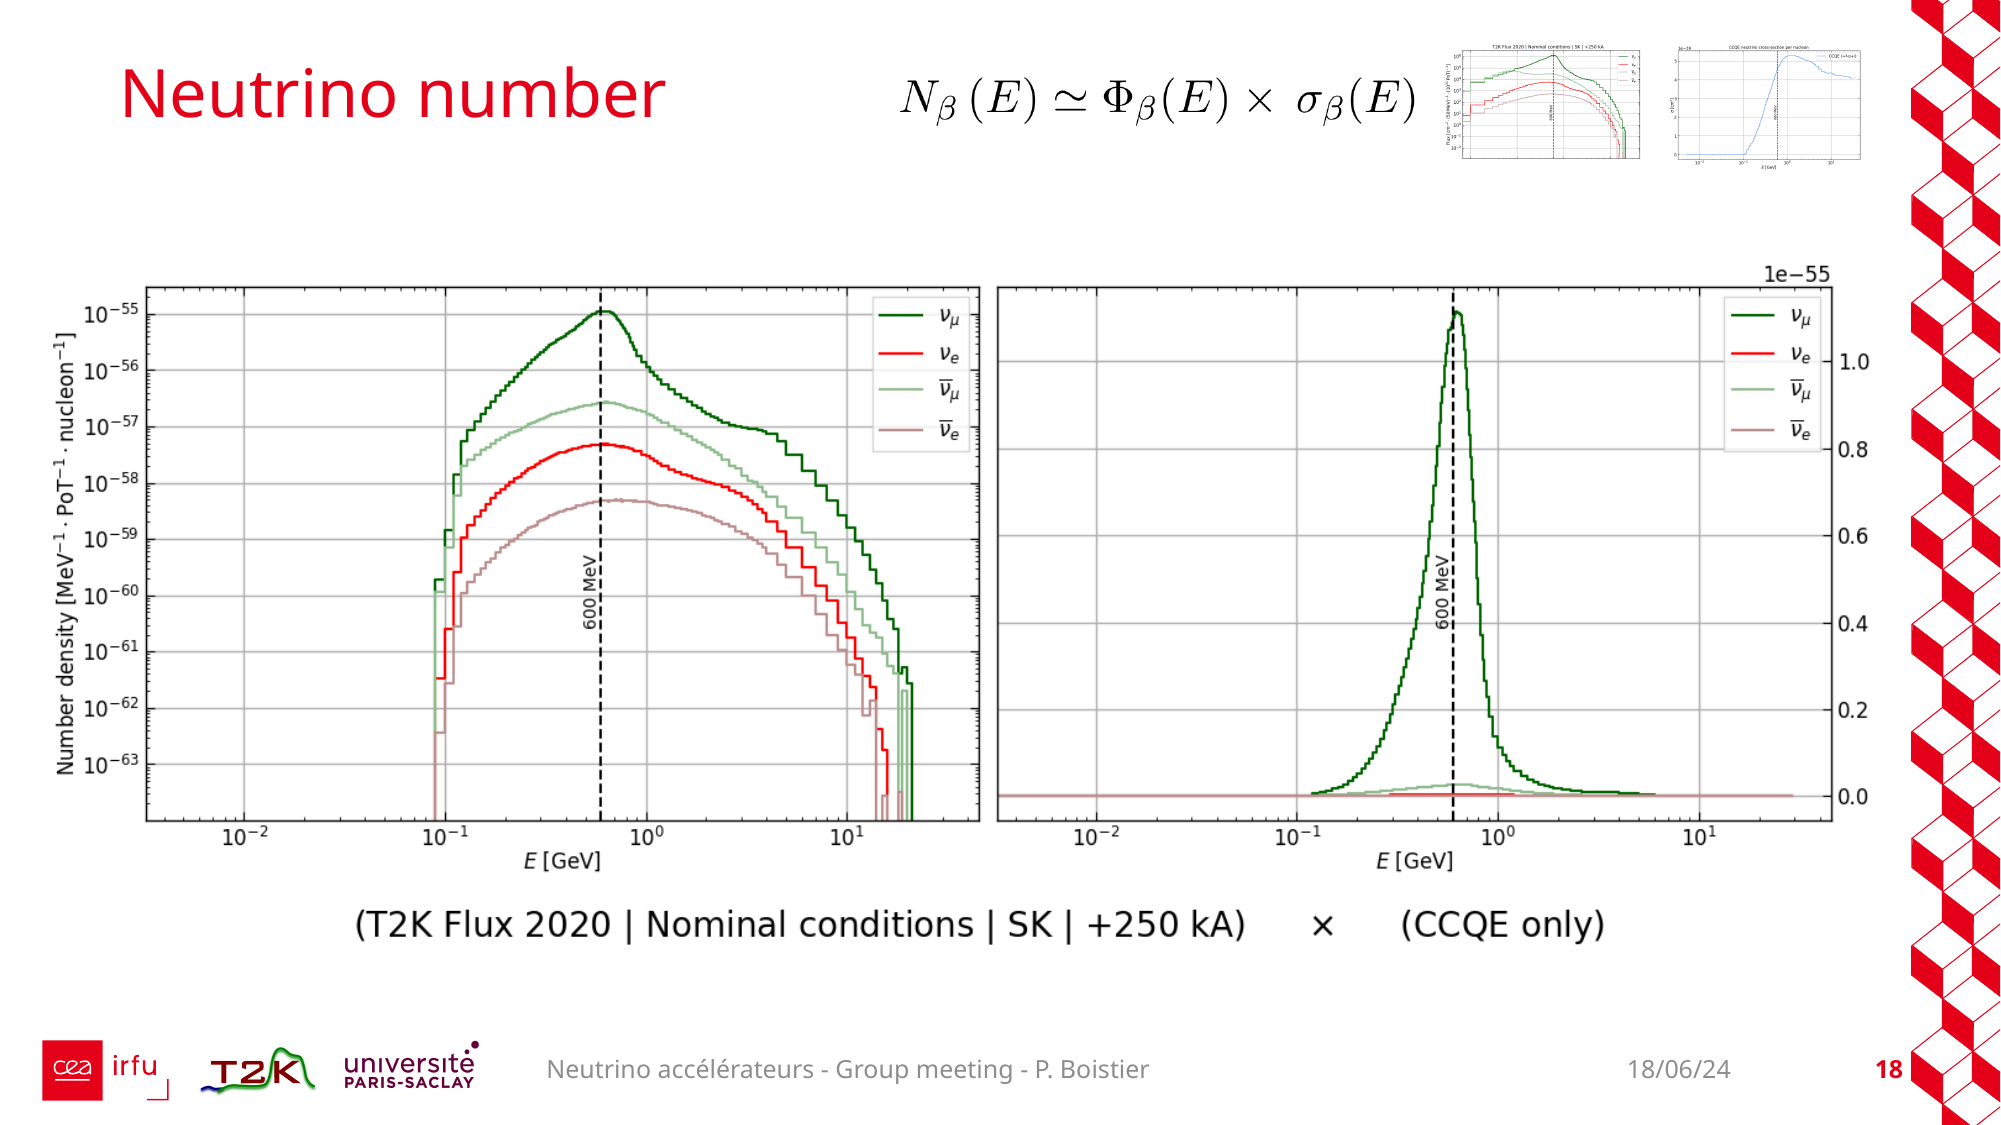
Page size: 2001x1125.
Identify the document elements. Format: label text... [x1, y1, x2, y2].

picture [1440, 41, 1643, 162]
title Neutrino number [119, 52, 1881, 196]
picture [196, 1040, 318, 1101]
picture [41, 253, 1899, 945]
picture [891, 66, 1423, 130]
picture [344, 1040, 479, 1089]
picture [1667, 43, 1862, 172]
